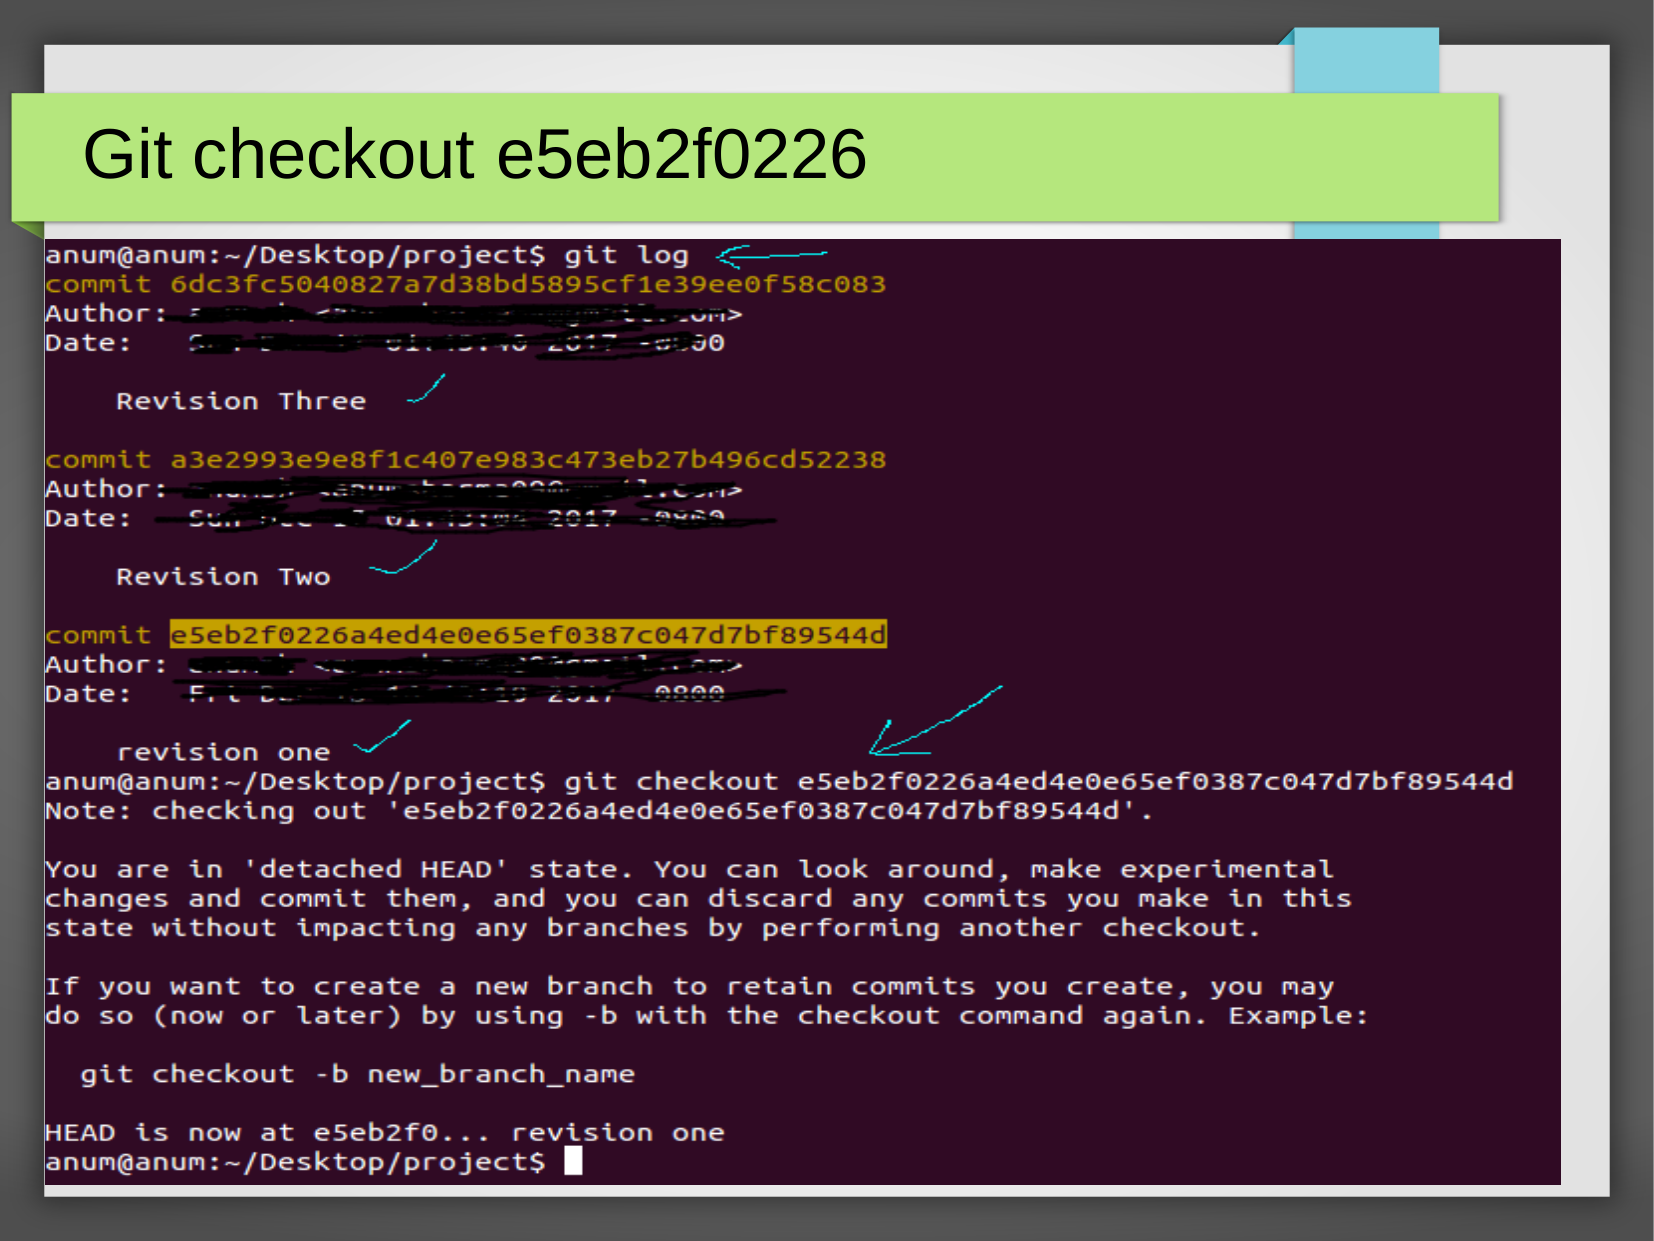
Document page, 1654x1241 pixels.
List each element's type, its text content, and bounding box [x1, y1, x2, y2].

picture [0, 0, 1654, 1241]
title Git checkout e5eb2f0226 [82, 94, 1264, 213]
